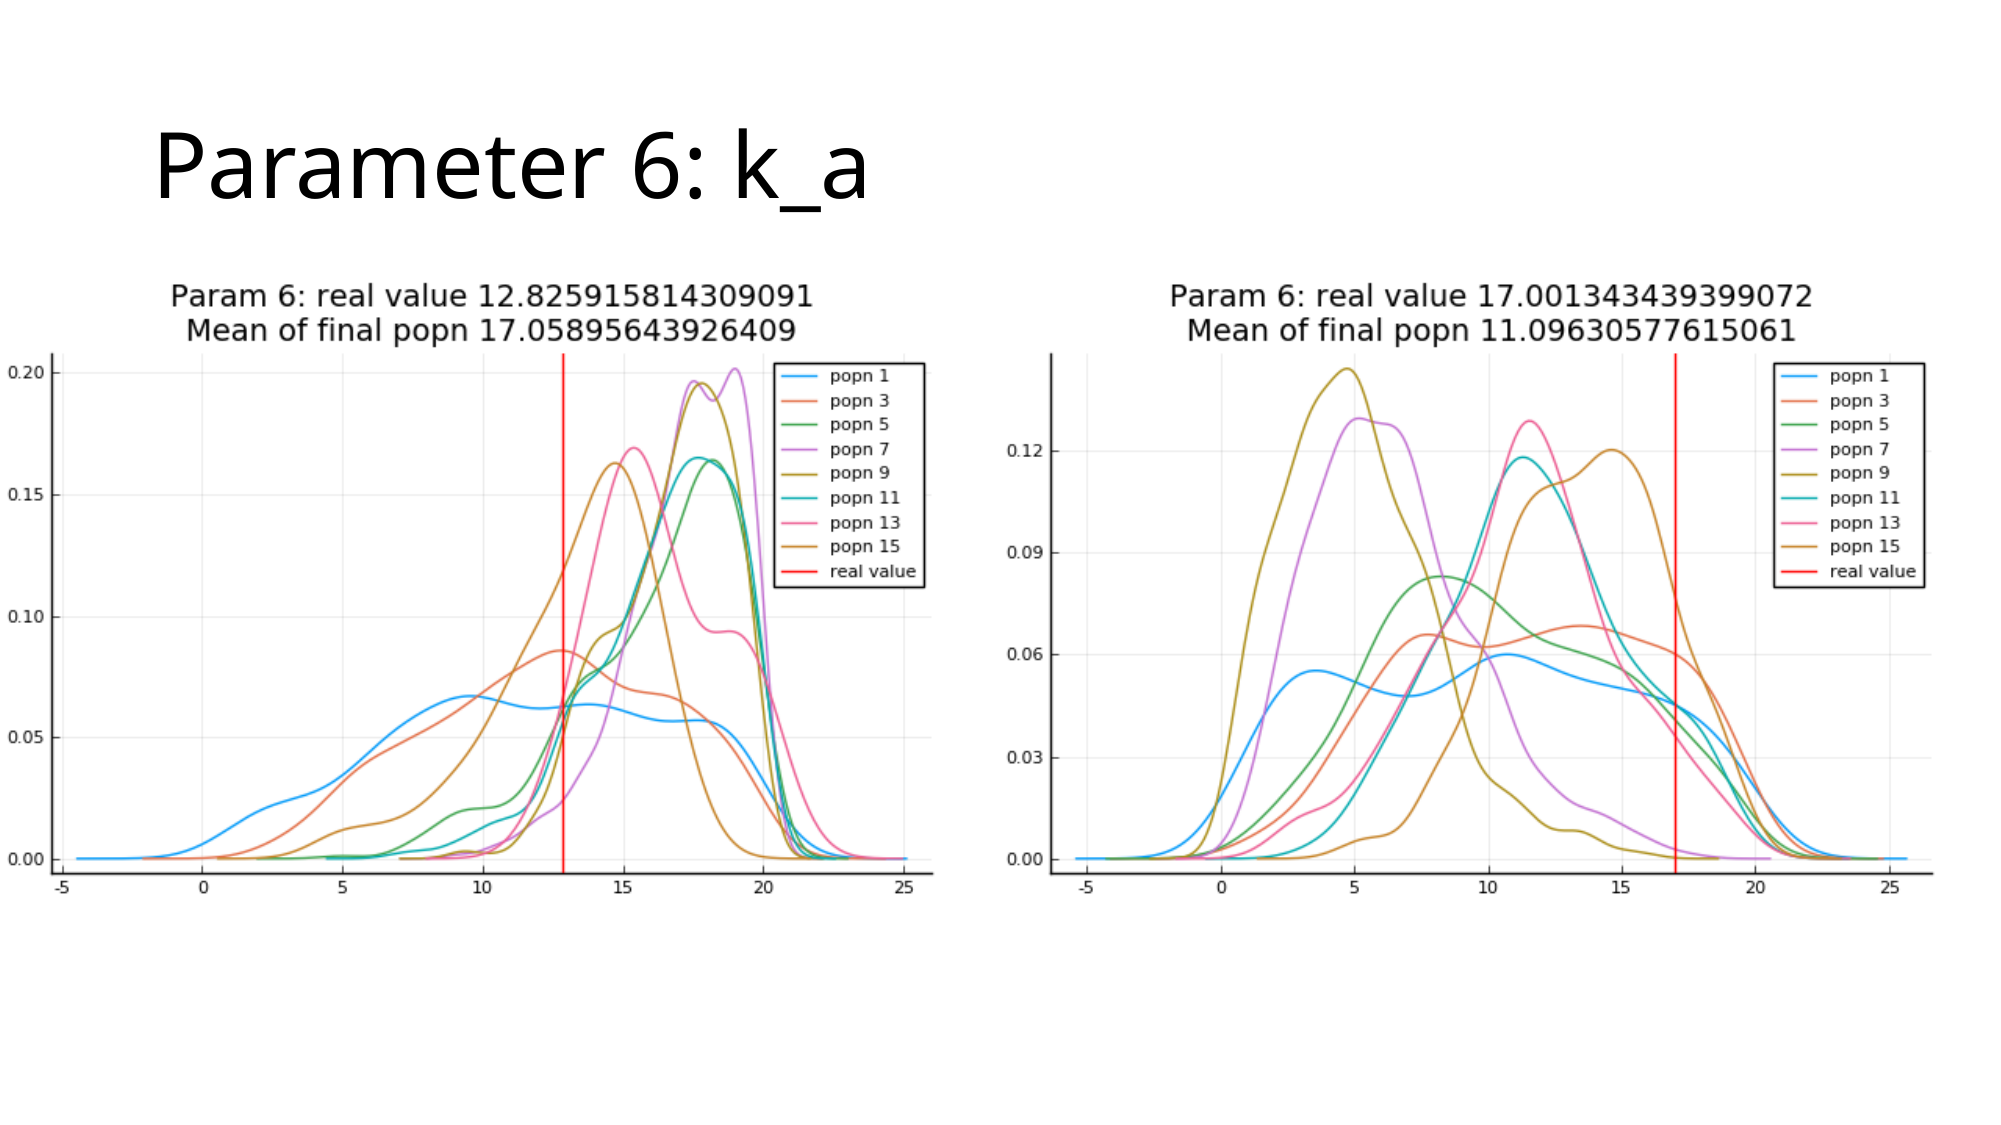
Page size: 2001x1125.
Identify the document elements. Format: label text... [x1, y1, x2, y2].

picture [0, 277, 938, 903]
picture [999, 277, 1938, 903]
title Parameter 6: k_a [137, 59, 1863, 278]
